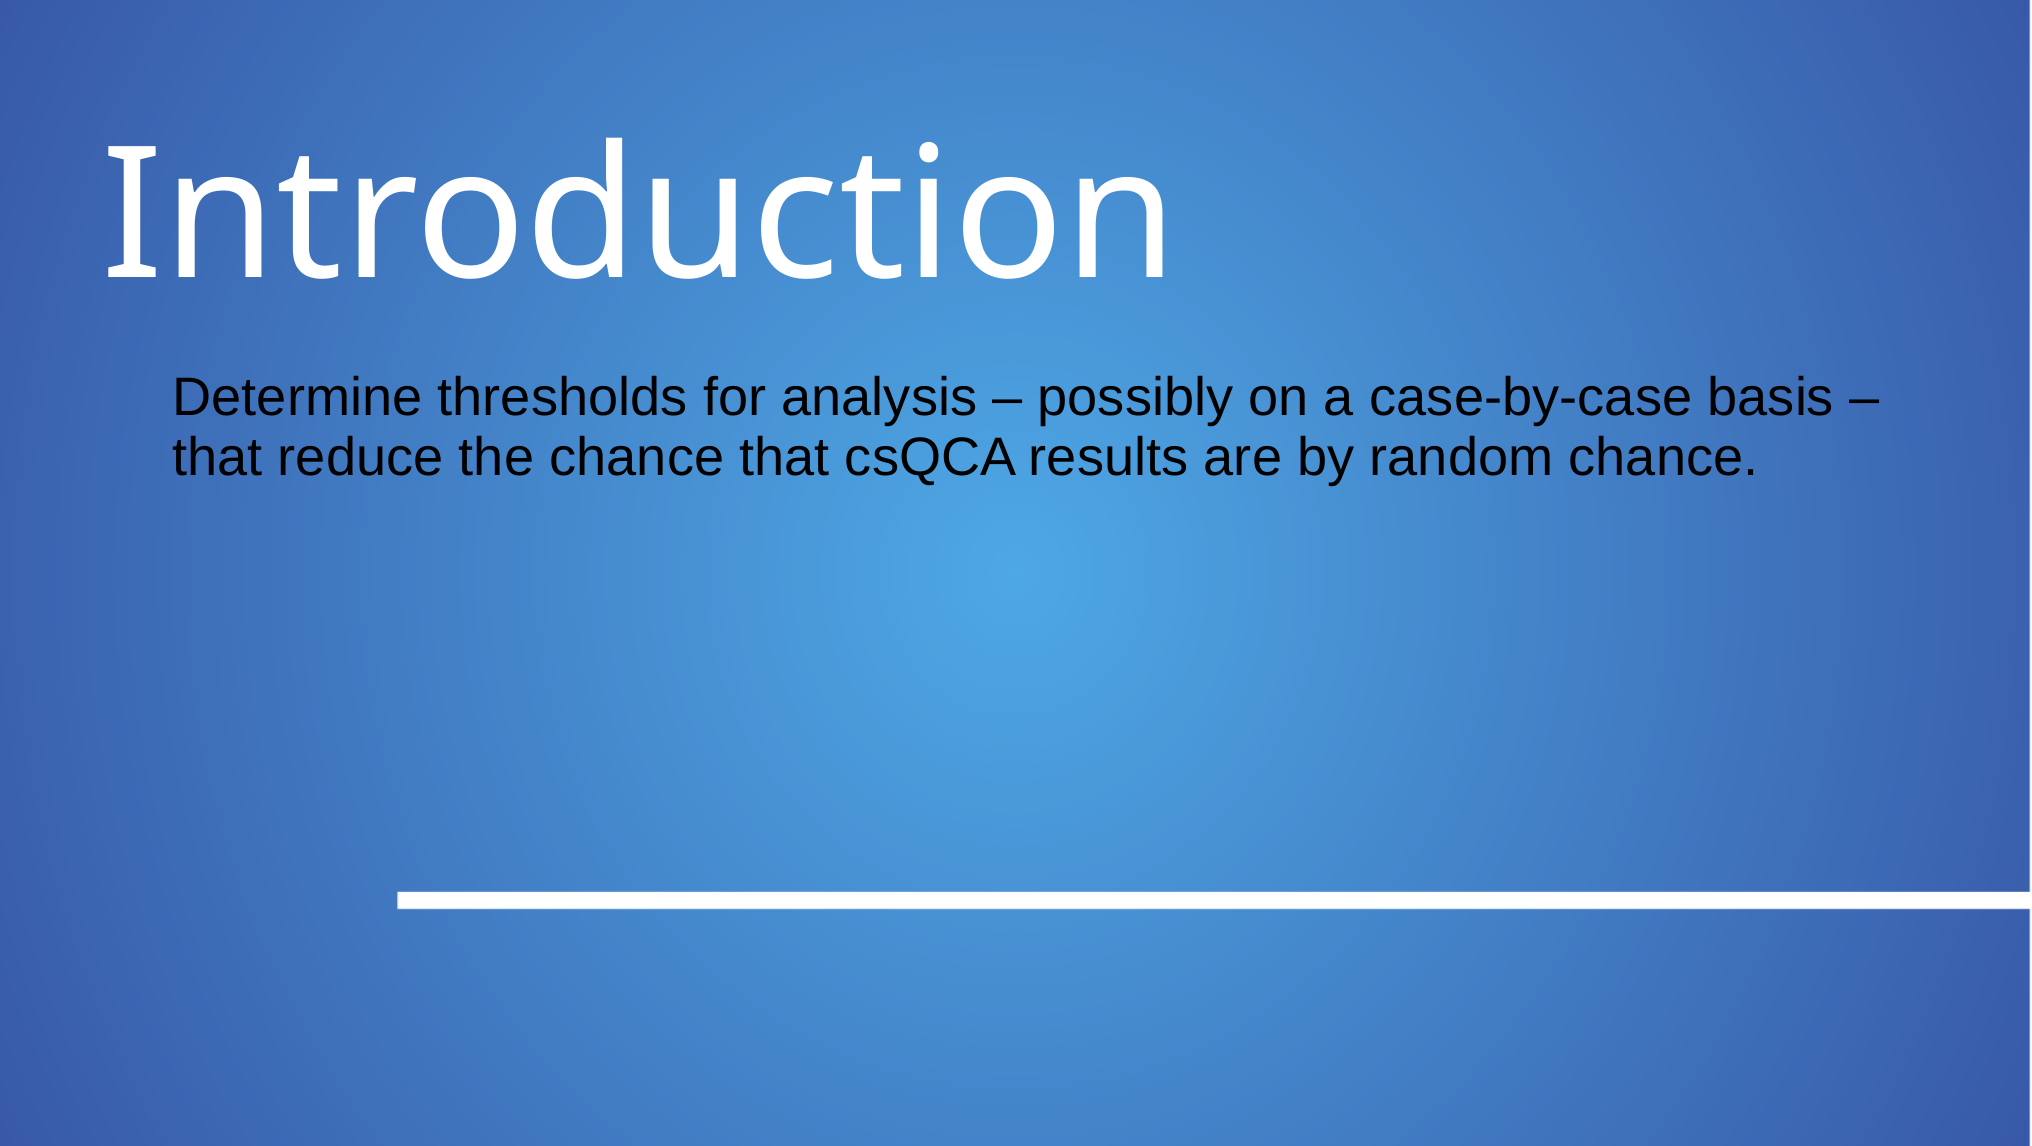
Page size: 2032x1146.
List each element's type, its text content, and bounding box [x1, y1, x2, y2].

title Introduction [101, 45, 1930, 366]
list Determine thresholds for analysis – possibly on a case-by-case basis – that reduce the chance that csQCA results are by random chance. [101, 366, 1930, 1025]
picture [0, 0, 2032, 1146]
